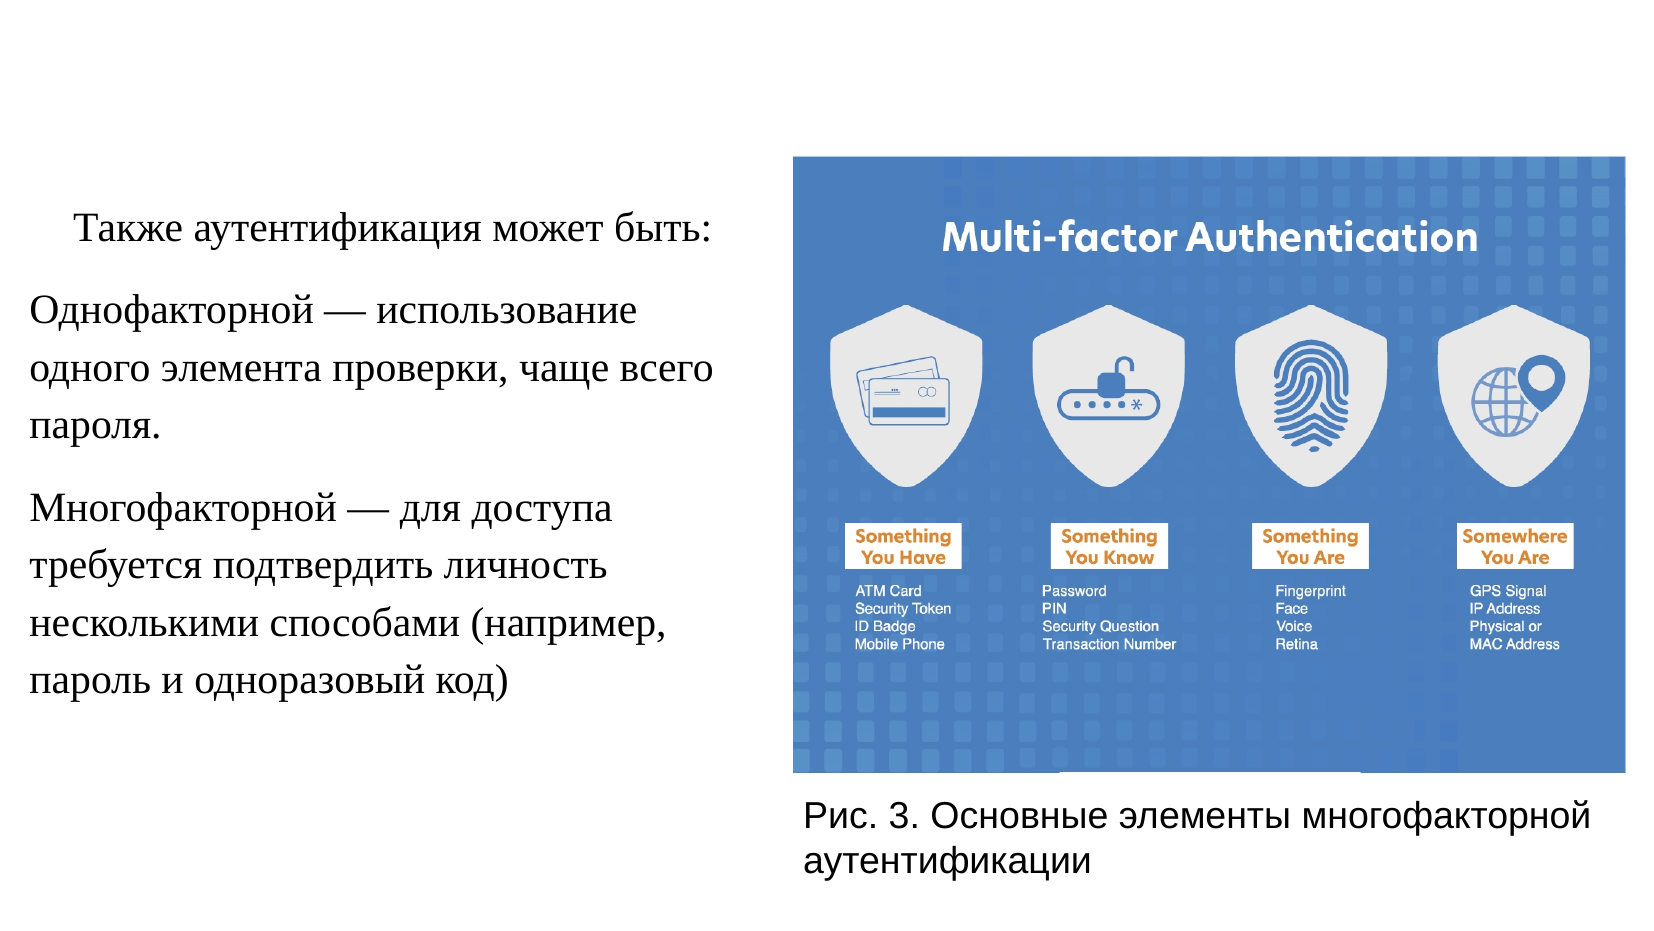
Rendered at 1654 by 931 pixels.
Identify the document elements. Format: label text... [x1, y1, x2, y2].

text_box Рис. 3. Основные элементы многофакторной аутентификации [803, 790, 1616, 887]
text_box Также аутентификация может быть: Однофакторной — использование одного элемента проверки, чаще всего пароля. Многофакторной — для доступа требуется подтвердить личность несколькими способами (например, пароль и одноразовый код) [29, 192, 756, 738]
picture [775, 139, 1644, 791]
